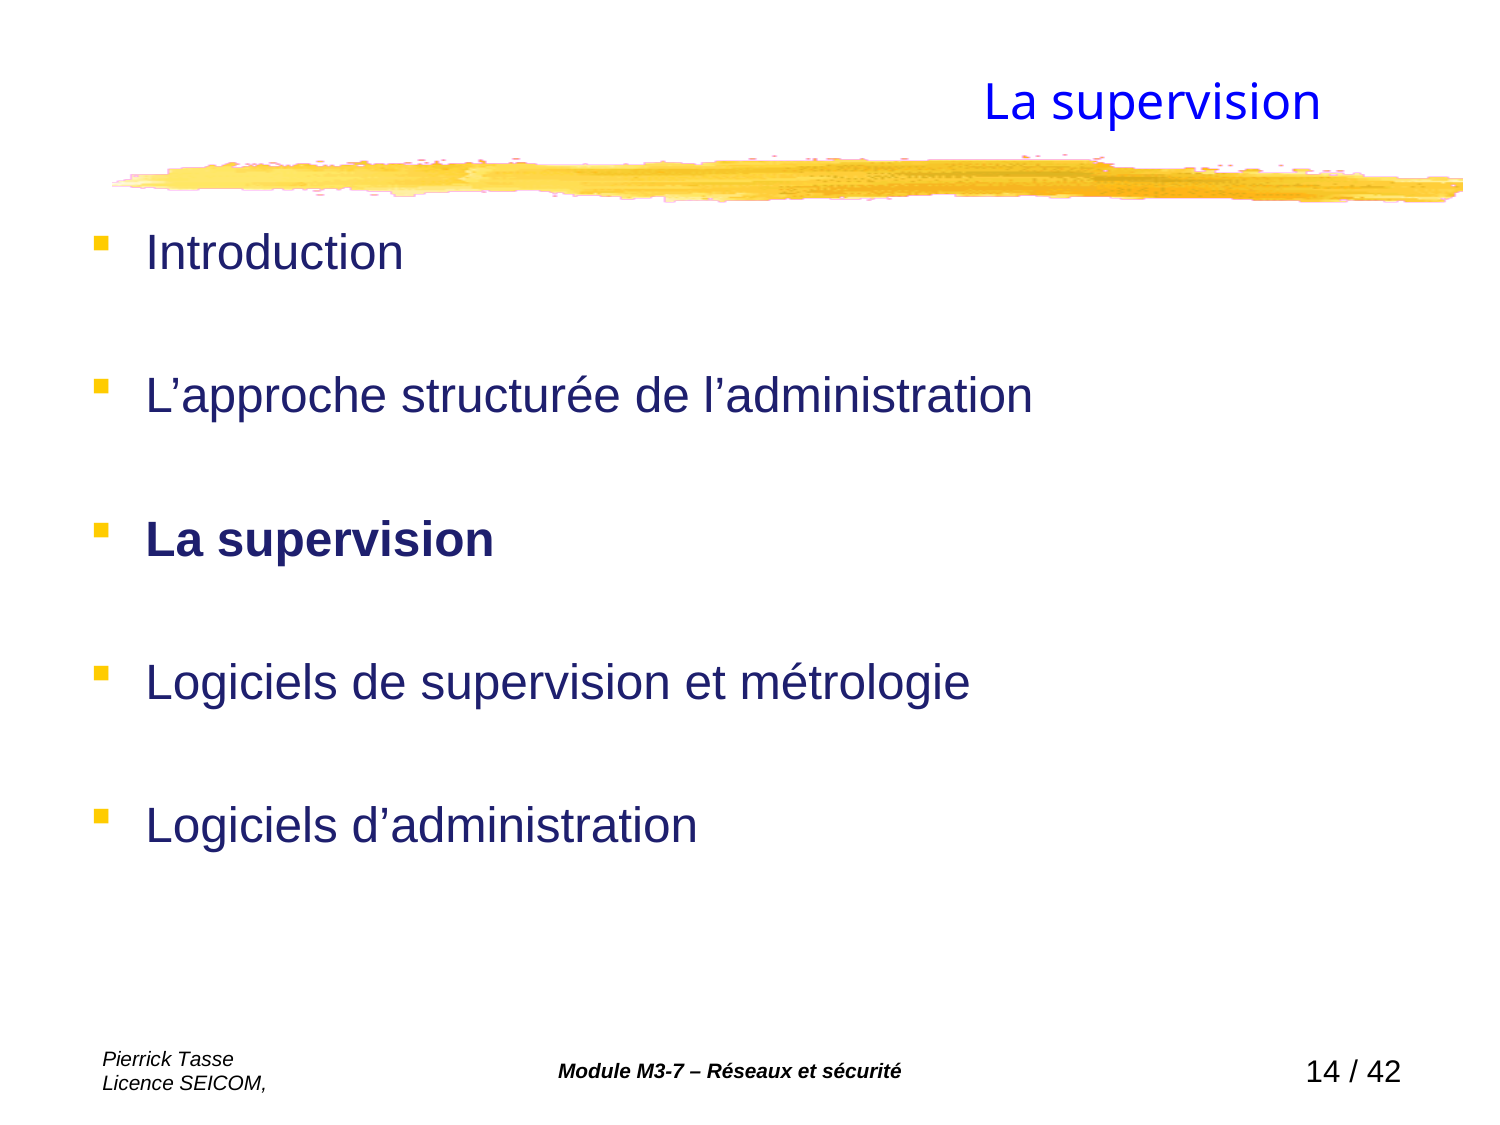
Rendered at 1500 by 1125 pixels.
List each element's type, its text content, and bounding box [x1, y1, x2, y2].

list Introduction L’approche structurée de l’administration La supervision Logiciels de supervision et métrologie Logiciels d’administration [74, 212, 1417, 865]
title La supervision [62, 37, 1338, 138]
picture [112, 149, 1463, 213]
